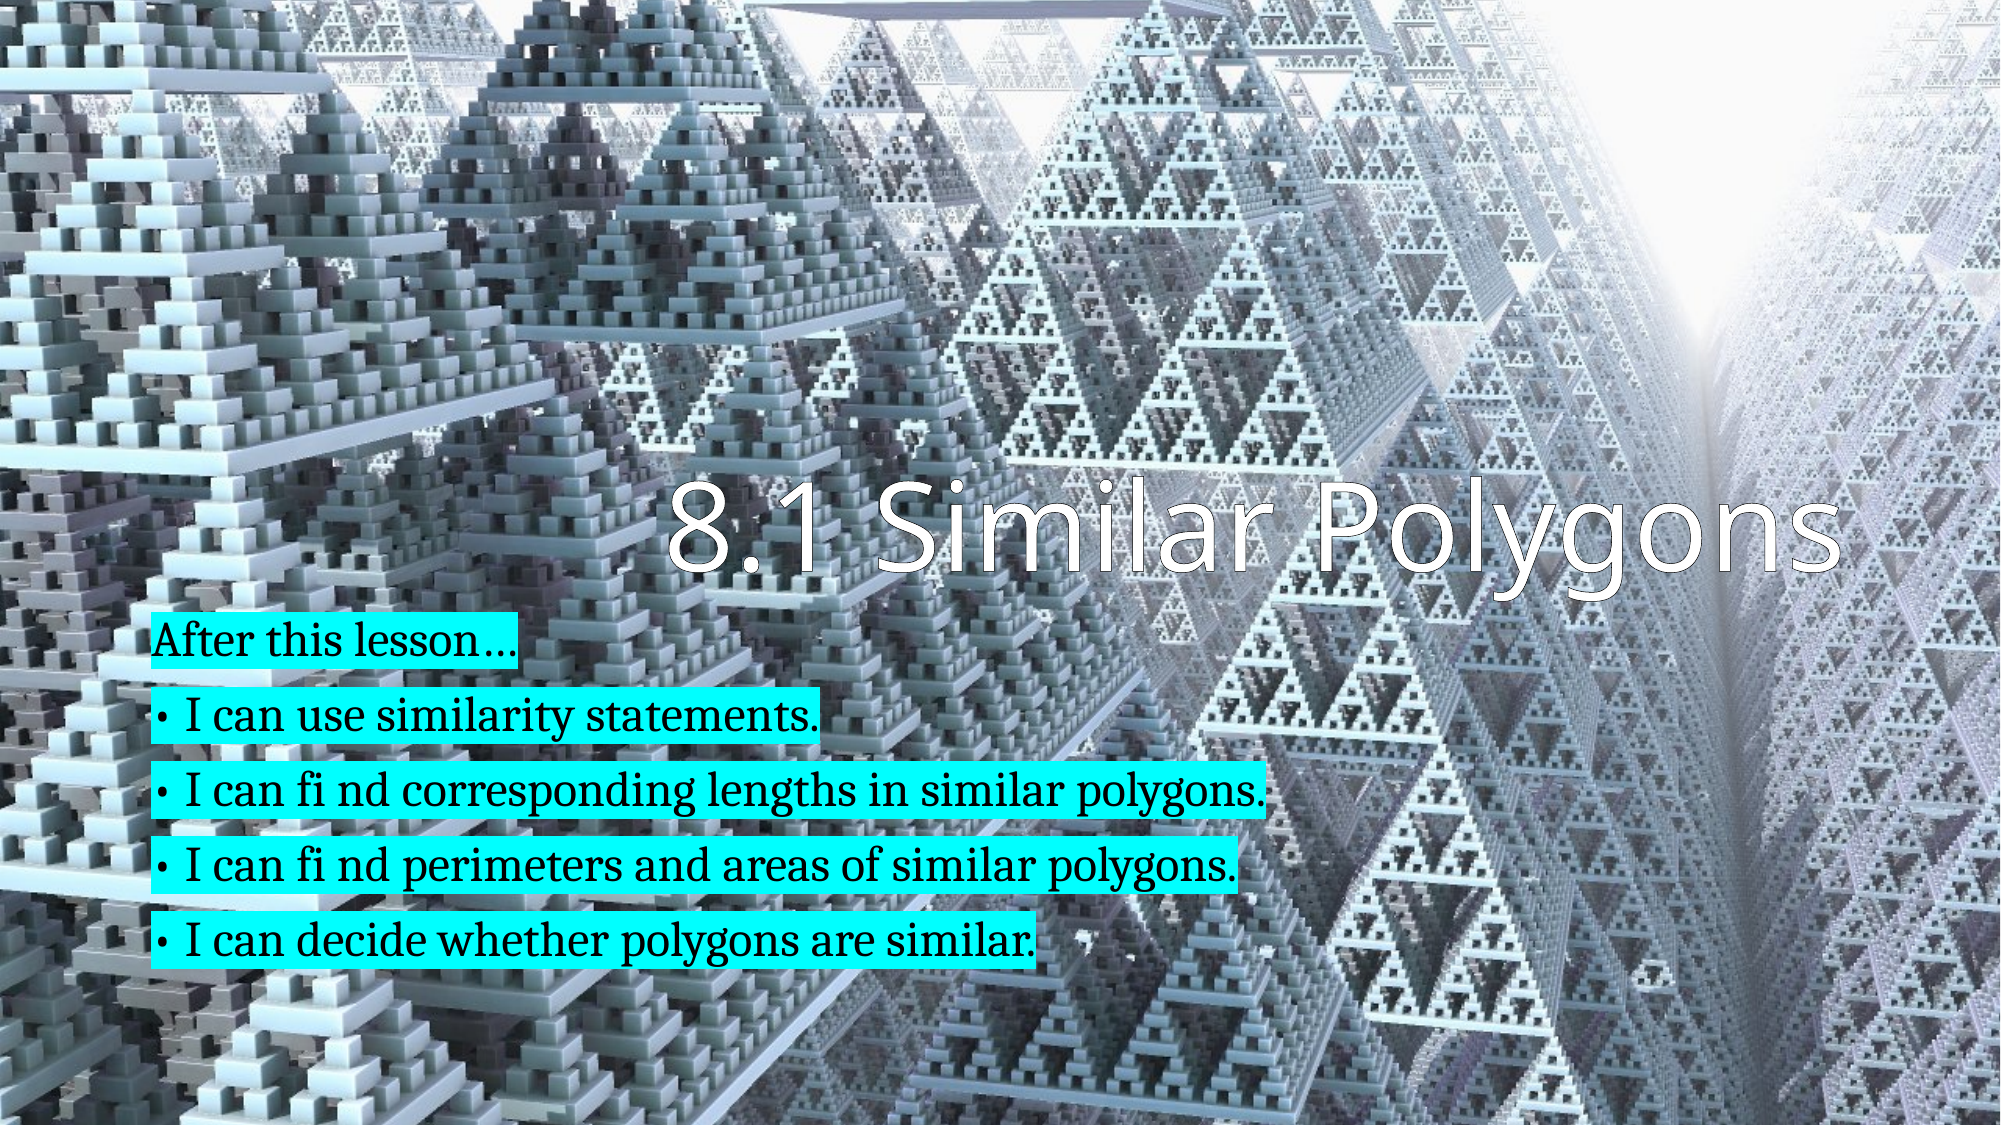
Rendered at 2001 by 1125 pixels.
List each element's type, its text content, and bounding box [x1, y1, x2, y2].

title 8.1 Similar Polygons [136, 138, 1862, 606]
picture [0, 0, 2001, 1125]
list After this lesson… • I can use similarity statements. • I can fi nd corresponding lengths in similar polygons. • I can fi nd perimeters and areas of similar polygons. • I can decide whether polygons are similar. [136, 606, 1862, 1066]
